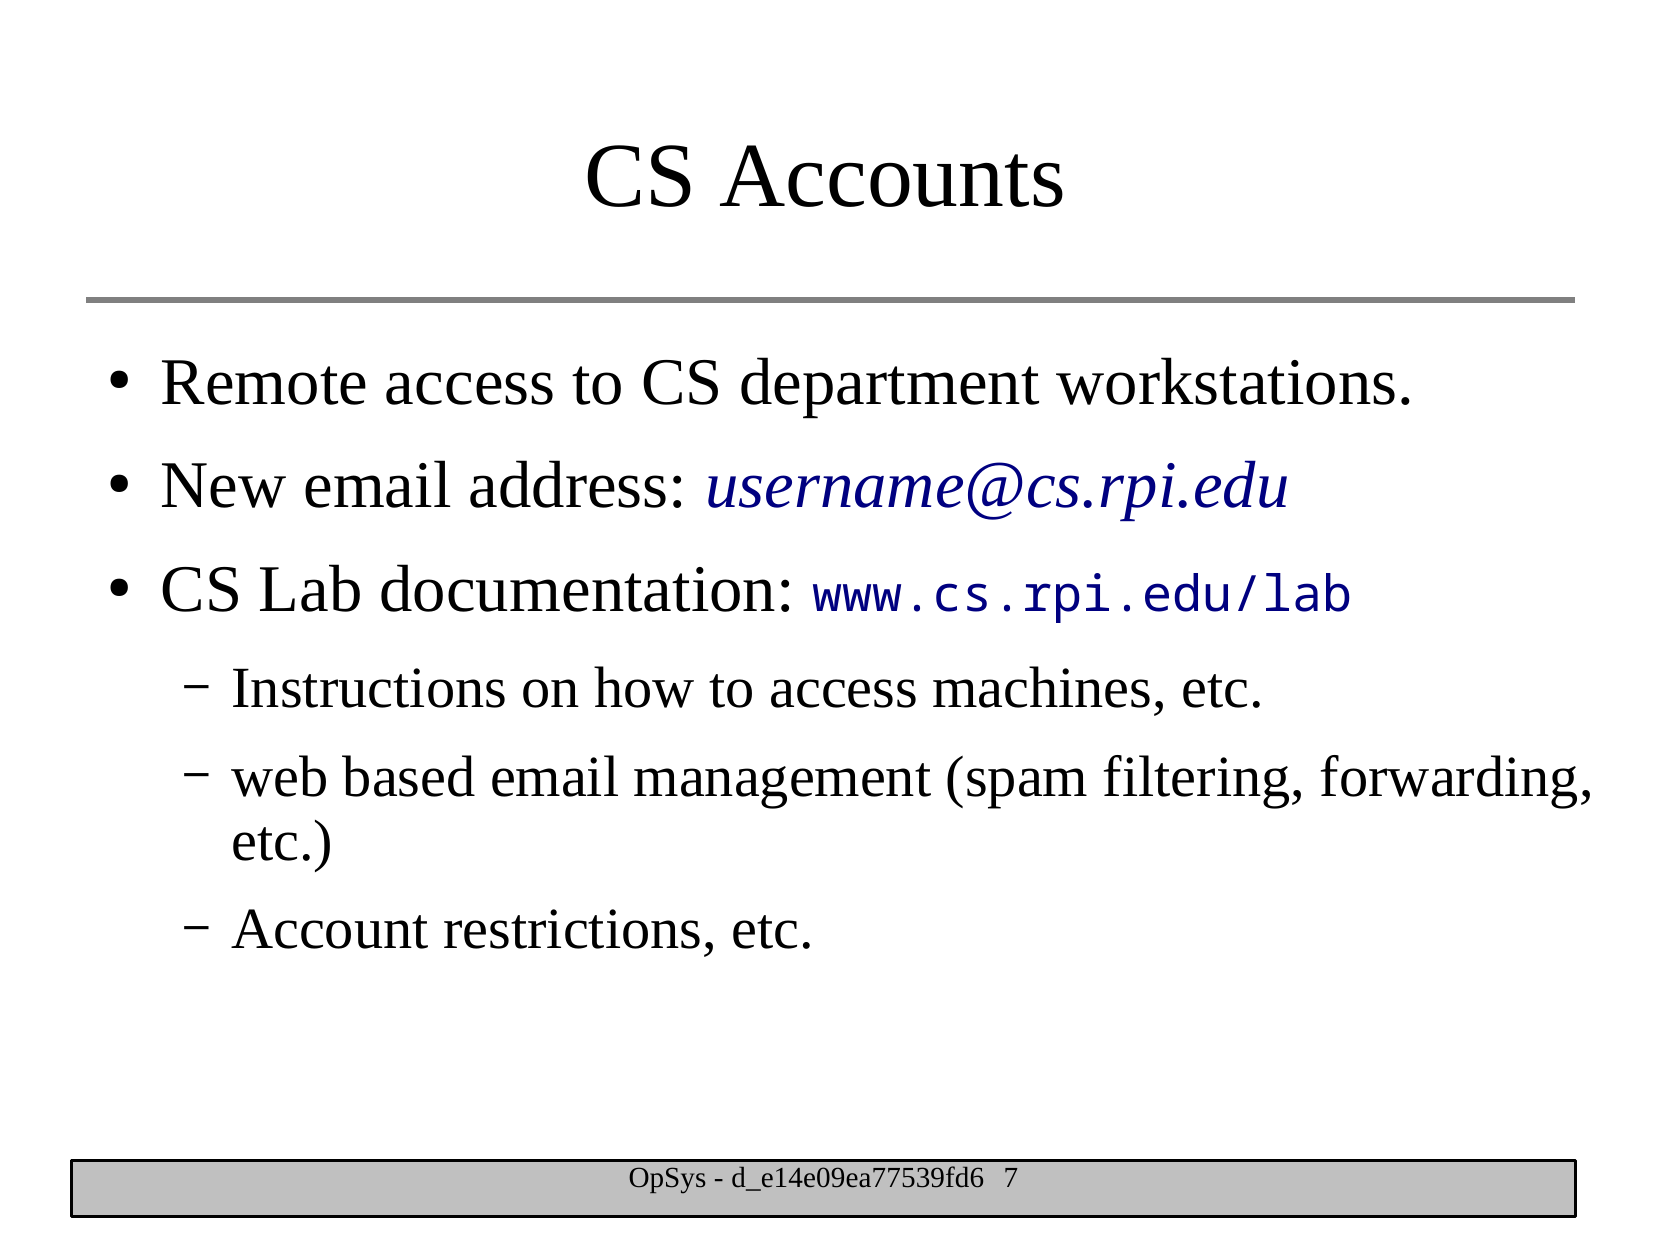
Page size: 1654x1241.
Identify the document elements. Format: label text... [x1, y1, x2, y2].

list Remote access to CS department workstations. New email address: username@cs.rpi.edu CS Lab documentation: www.cs.rpi.edu/lab Instructions on how to access machines, etc. web based email management (spam filtering, forwarding, etc.) Account restrictions, etc. [89, 344, 1612, 1127]
title CS Accounts [119, 72, 1532, 280]
